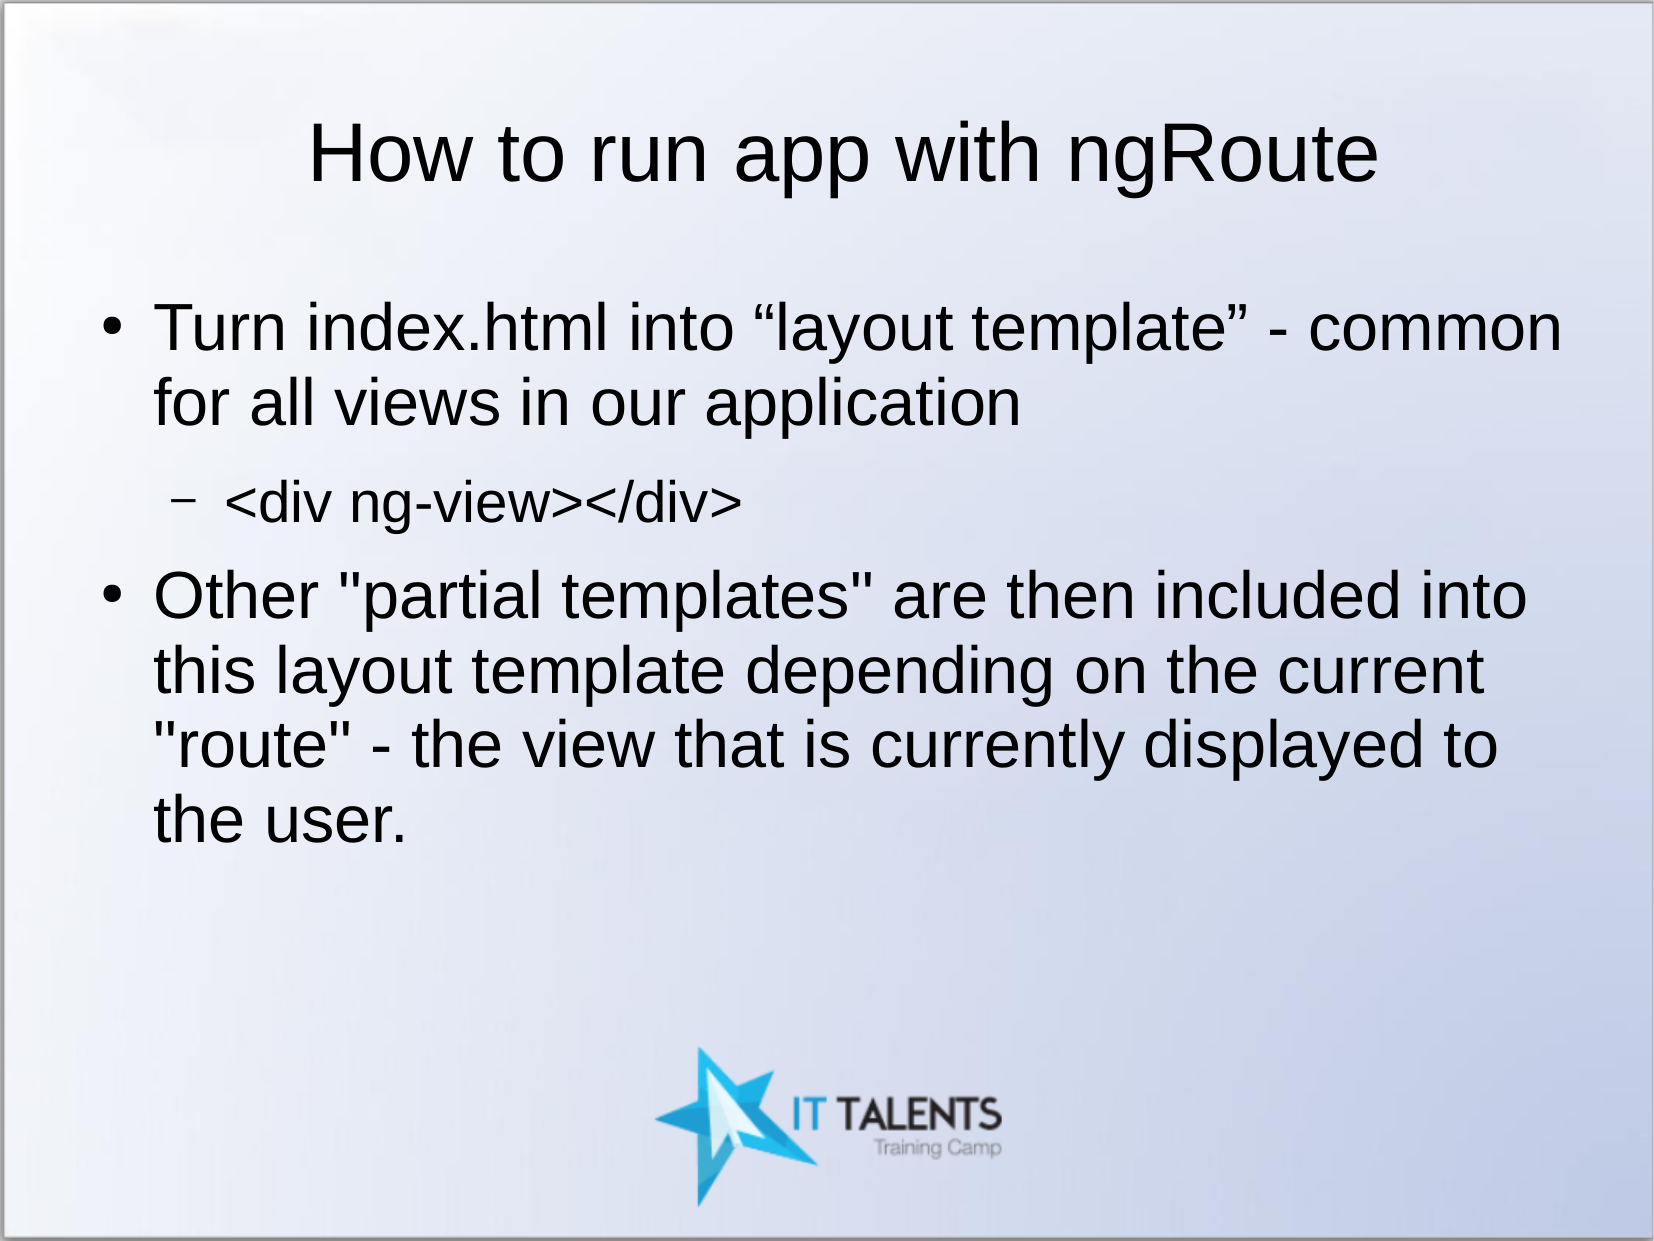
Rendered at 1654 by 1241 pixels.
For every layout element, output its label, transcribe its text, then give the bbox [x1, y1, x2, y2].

list Turn index.html into “layout template” - common for all views in our application <div ng-view></div> Other "partial templates" are then included into this layout template depending on the current "route" - the view that is currently displayed to the user. [82, 290, 1571, 1010]
picture [0, 0, 1654, 1241]
title How to run app with ngRoute [82, 49, 1571, 257]
